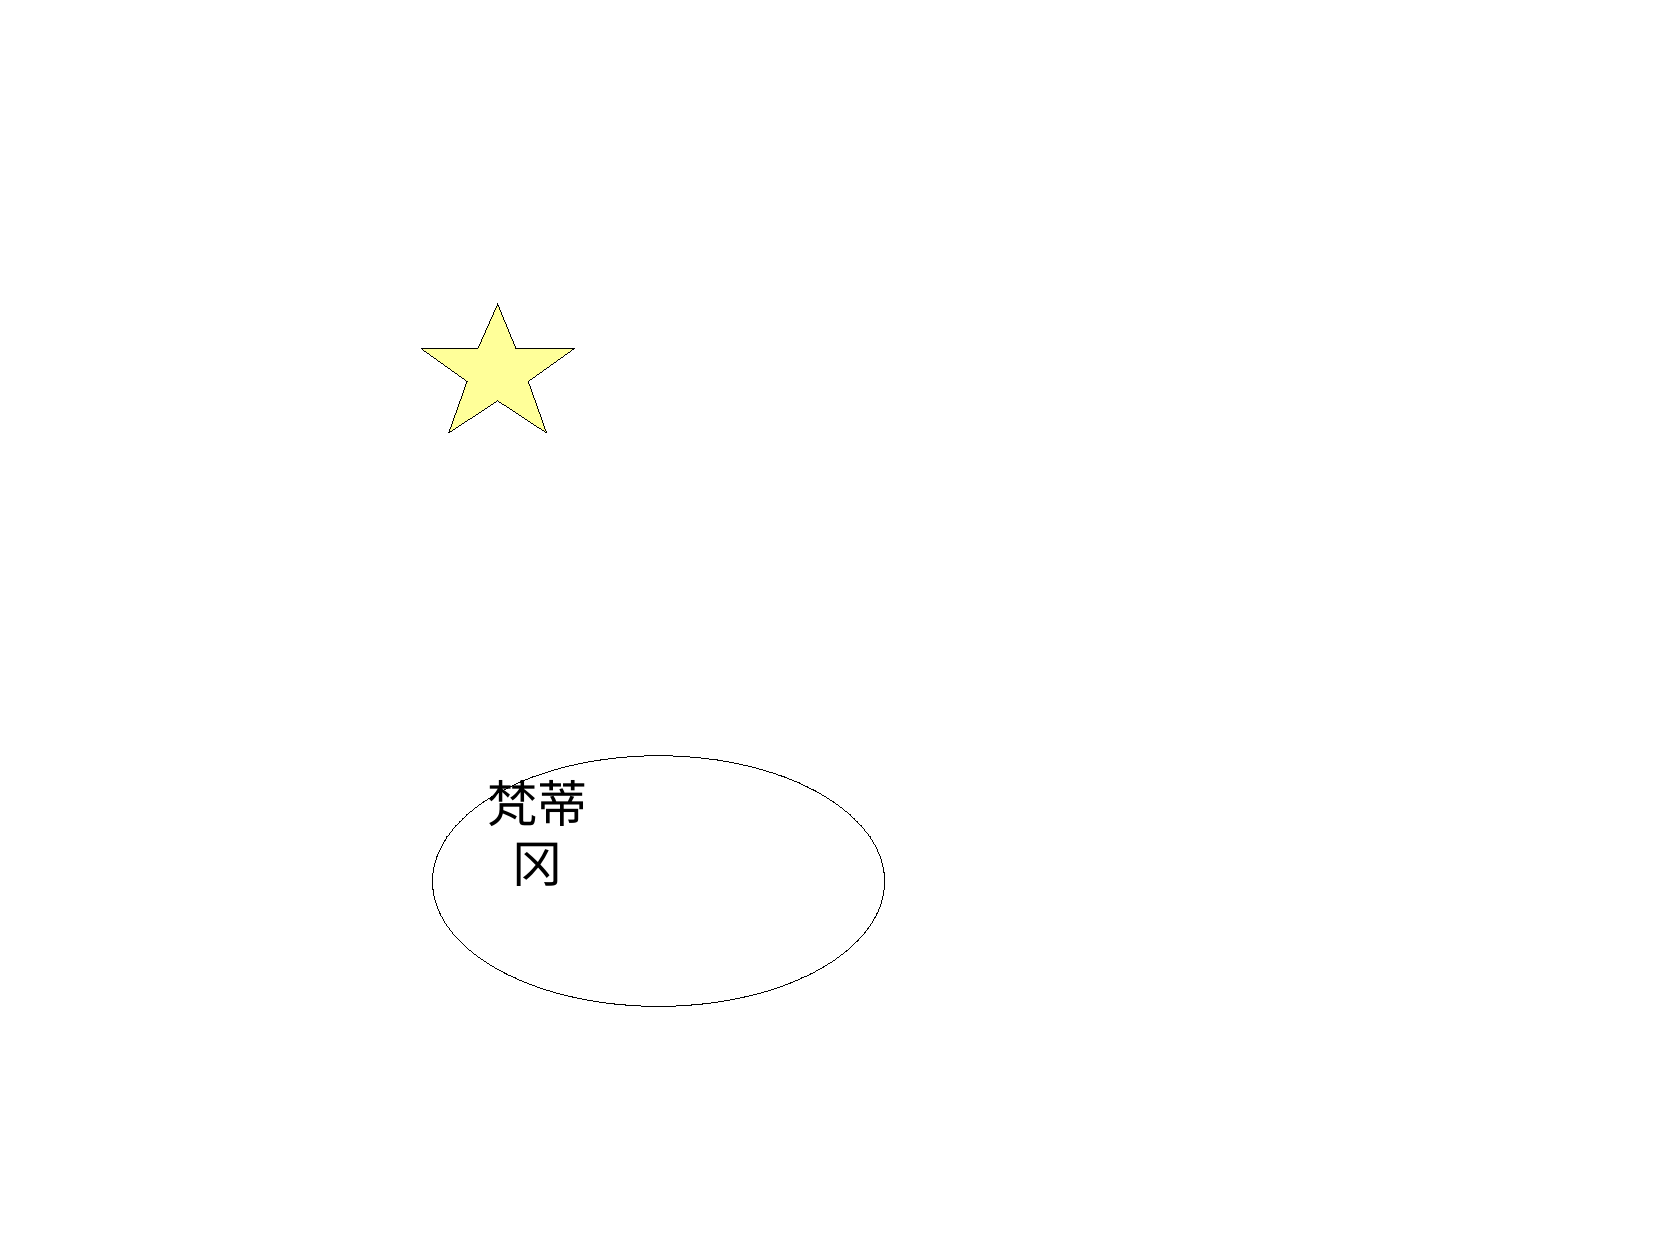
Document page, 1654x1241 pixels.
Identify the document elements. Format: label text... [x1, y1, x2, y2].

text_box 梵蒂冈 [432, 755, 885, 1007]
text_box [421, 303, 575, 433]
